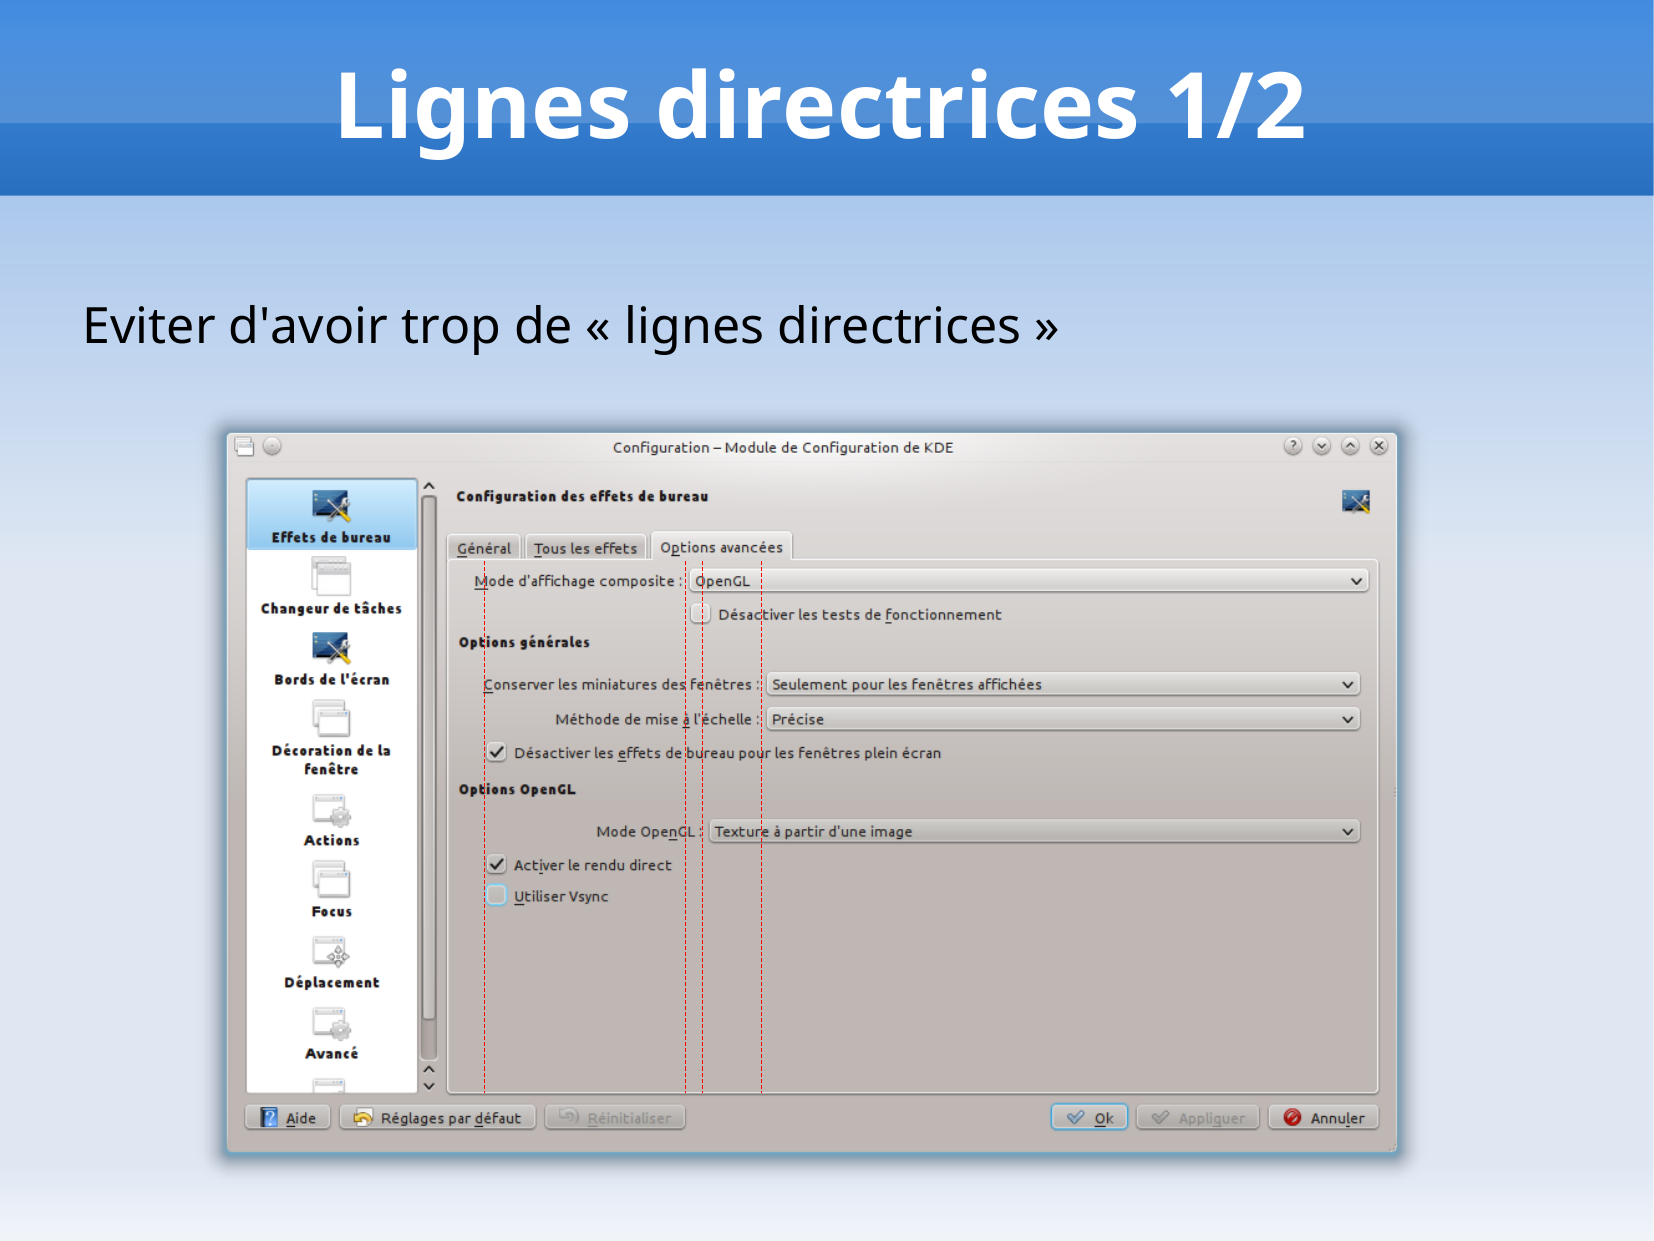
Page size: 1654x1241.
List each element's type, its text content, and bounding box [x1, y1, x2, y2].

picture [0, 0, 1654, 1241]
list Eviter d'avoir trop de « lignes directrices » [82, 290, 1571, 1109]
title Lignes directrices 1/2 [76, 0, 1565, 208]
